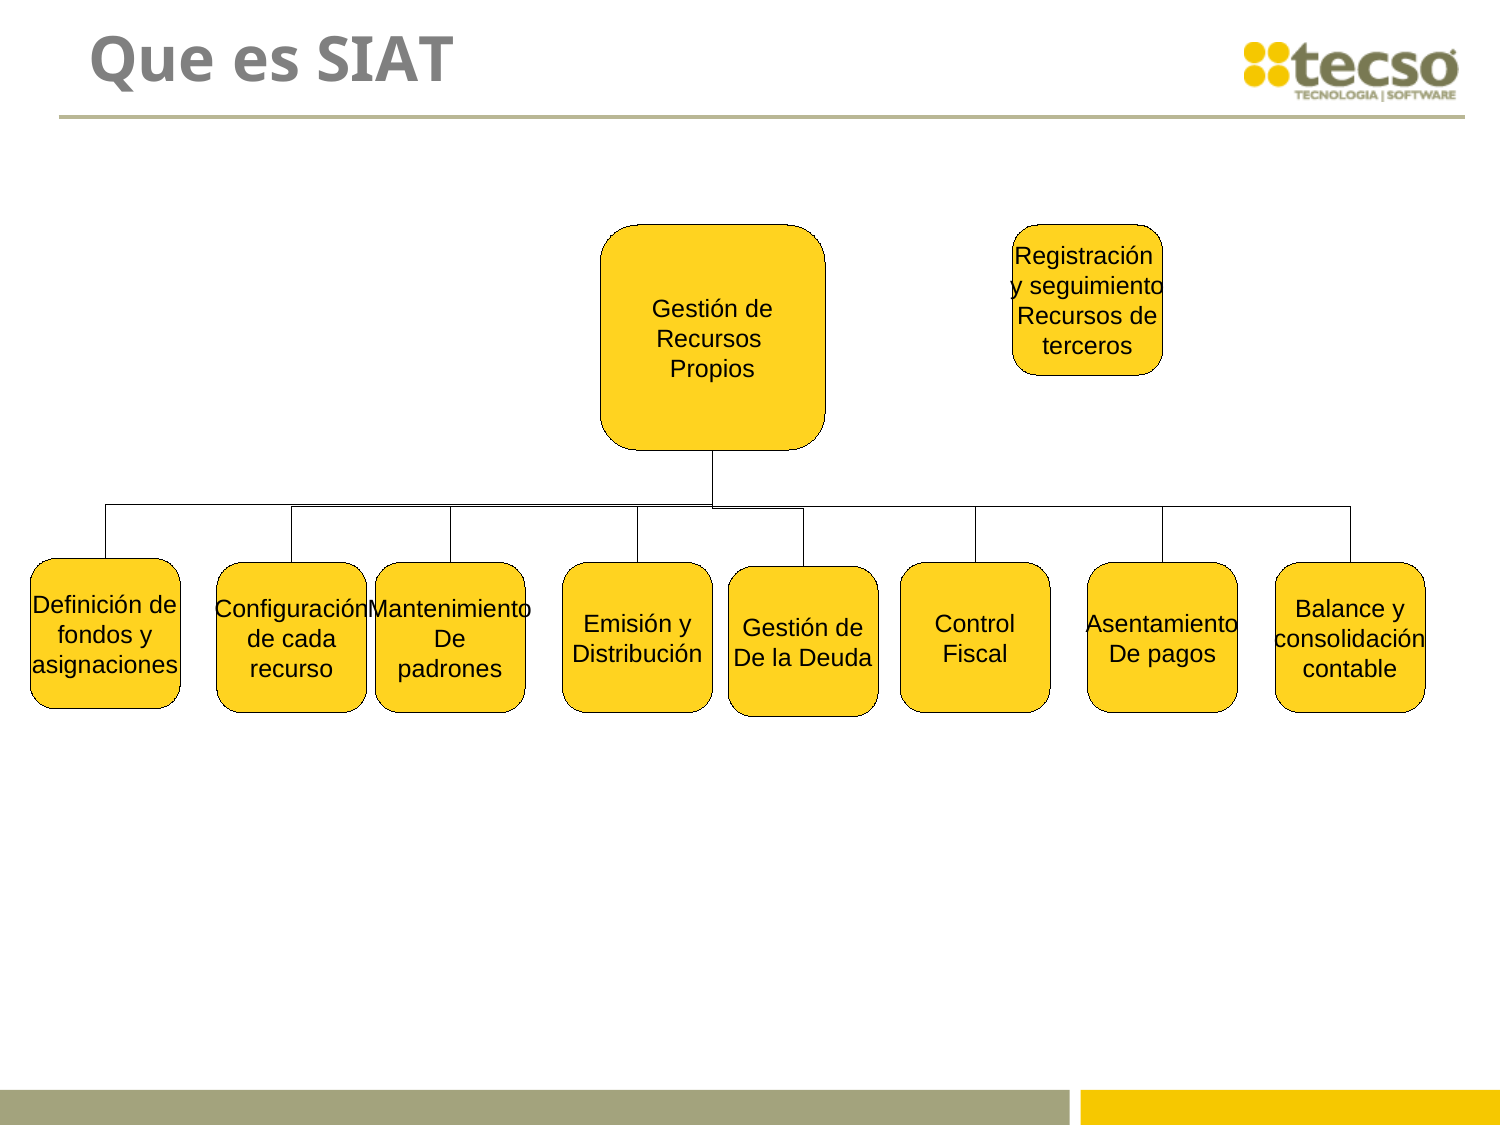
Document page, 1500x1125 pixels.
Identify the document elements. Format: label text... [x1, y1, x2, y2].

text_box Asentamiento De pagos [1087, 562, 1238, 713]
text_box Emisión y Distribución [562, 562, 713, 713]
text_box Configuración de cada recurso [216, 562, 367, 713]
text_box Control Fiscal [900, 562, 1051, 713]
text_box Gestión de De la Deuda [728, 566, 879, 717]
text_box Definición de fondos y asignaciones [30, 558, 181, 709]
picture [1244, 42, 1459, 102]
text_box Registración y seguimiento Recursos de terceros [1012, 224, 1163, 376]
text_box Balance y consolidación contable [1275, 562, 1426, 713]
text_box Gestión de Recursos Propios [600, 224, 826, 451]
title Que es SIAT [73, 6, 1238, 211]
text_box Mantenimiento De padrones [375, 562, 526, 713]
